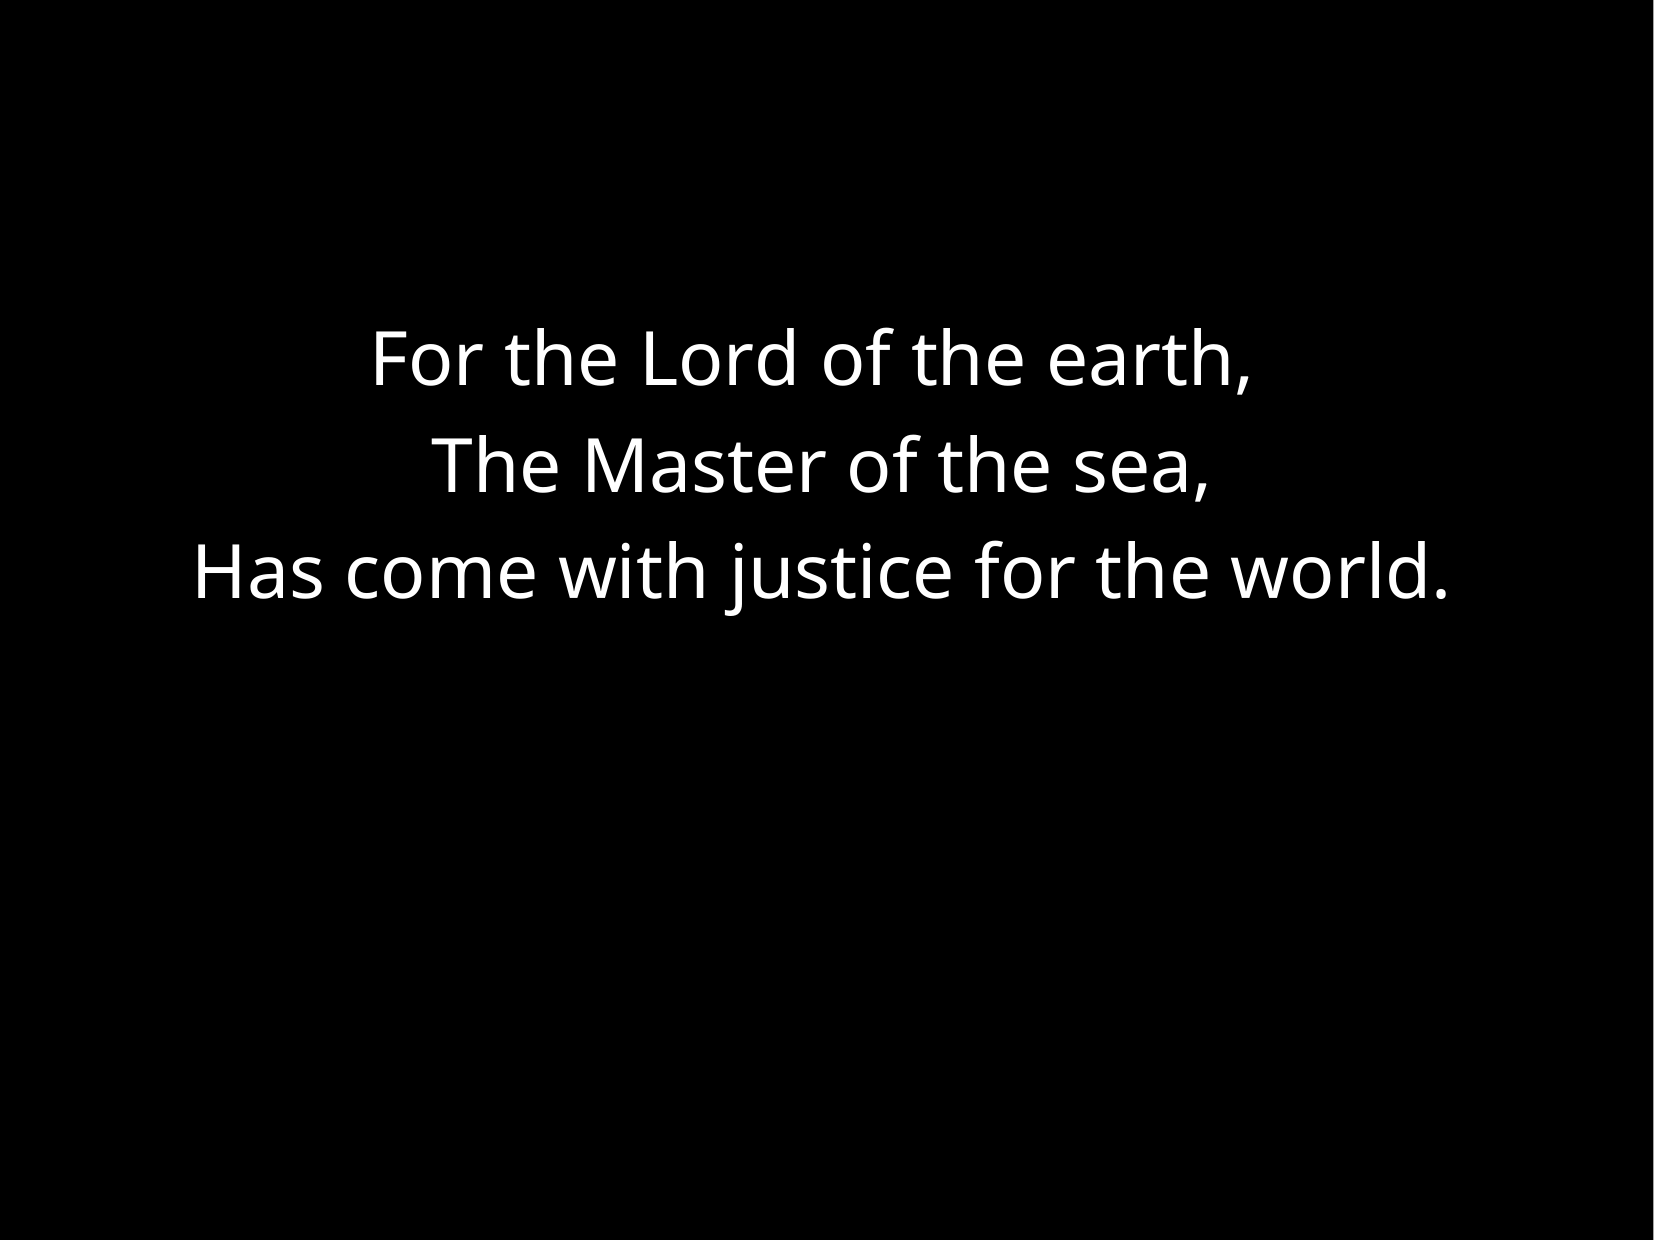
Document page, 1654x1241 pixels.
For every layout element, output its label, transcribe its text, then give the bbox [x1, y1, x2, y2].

text_box For the Lord of the earth, The Master of the sea, Has come with justice for the world. [68, 303, 1558, 1122]
